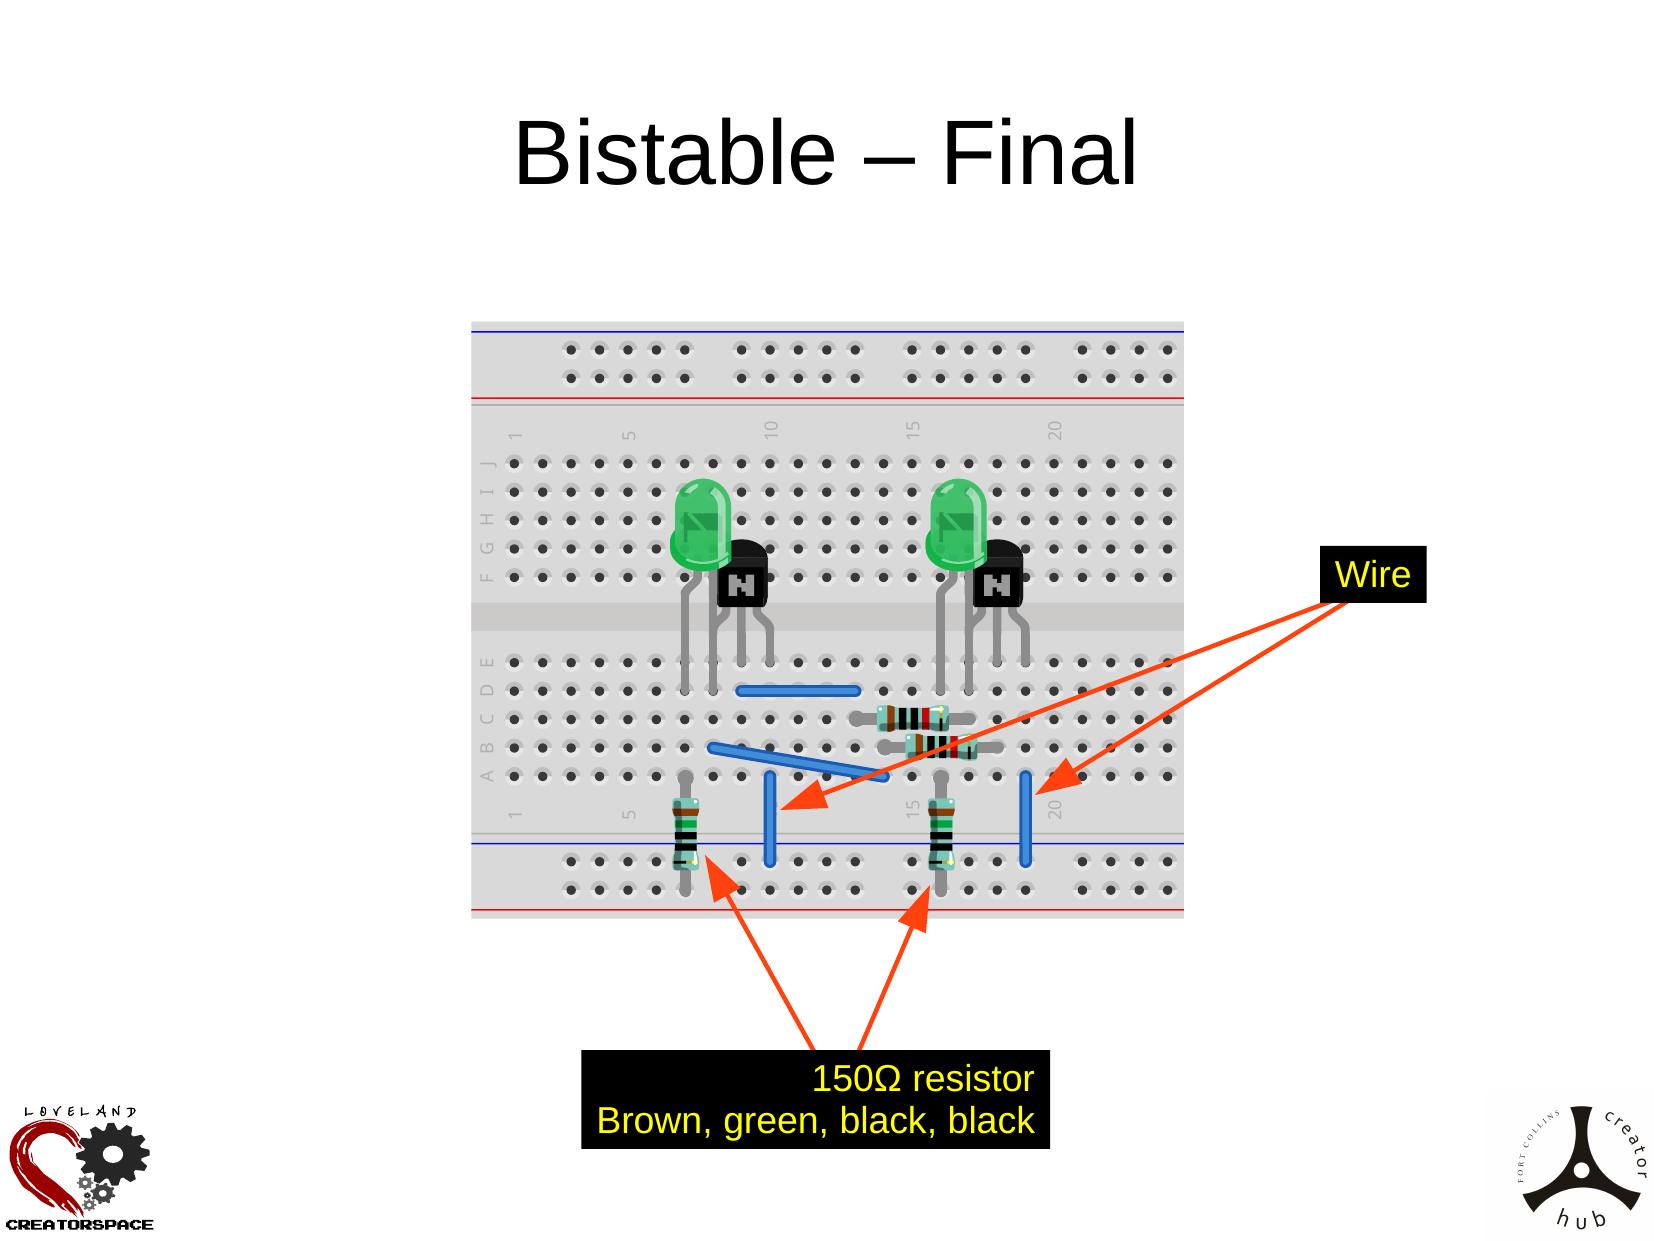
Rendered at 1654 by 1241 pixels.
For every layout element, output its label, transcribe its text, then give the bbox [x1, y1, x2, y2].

text_box 150Ω resistor Brown, green, black, black [581, 1050, 1051, 1149]
picture [469, 320, 1184, 921]
picture [1485, 1090, 1654, 1241]
text_box Wire [1320, 545, 1427, 603]
title Bistable – Final [82, 49, 1571, 257]
